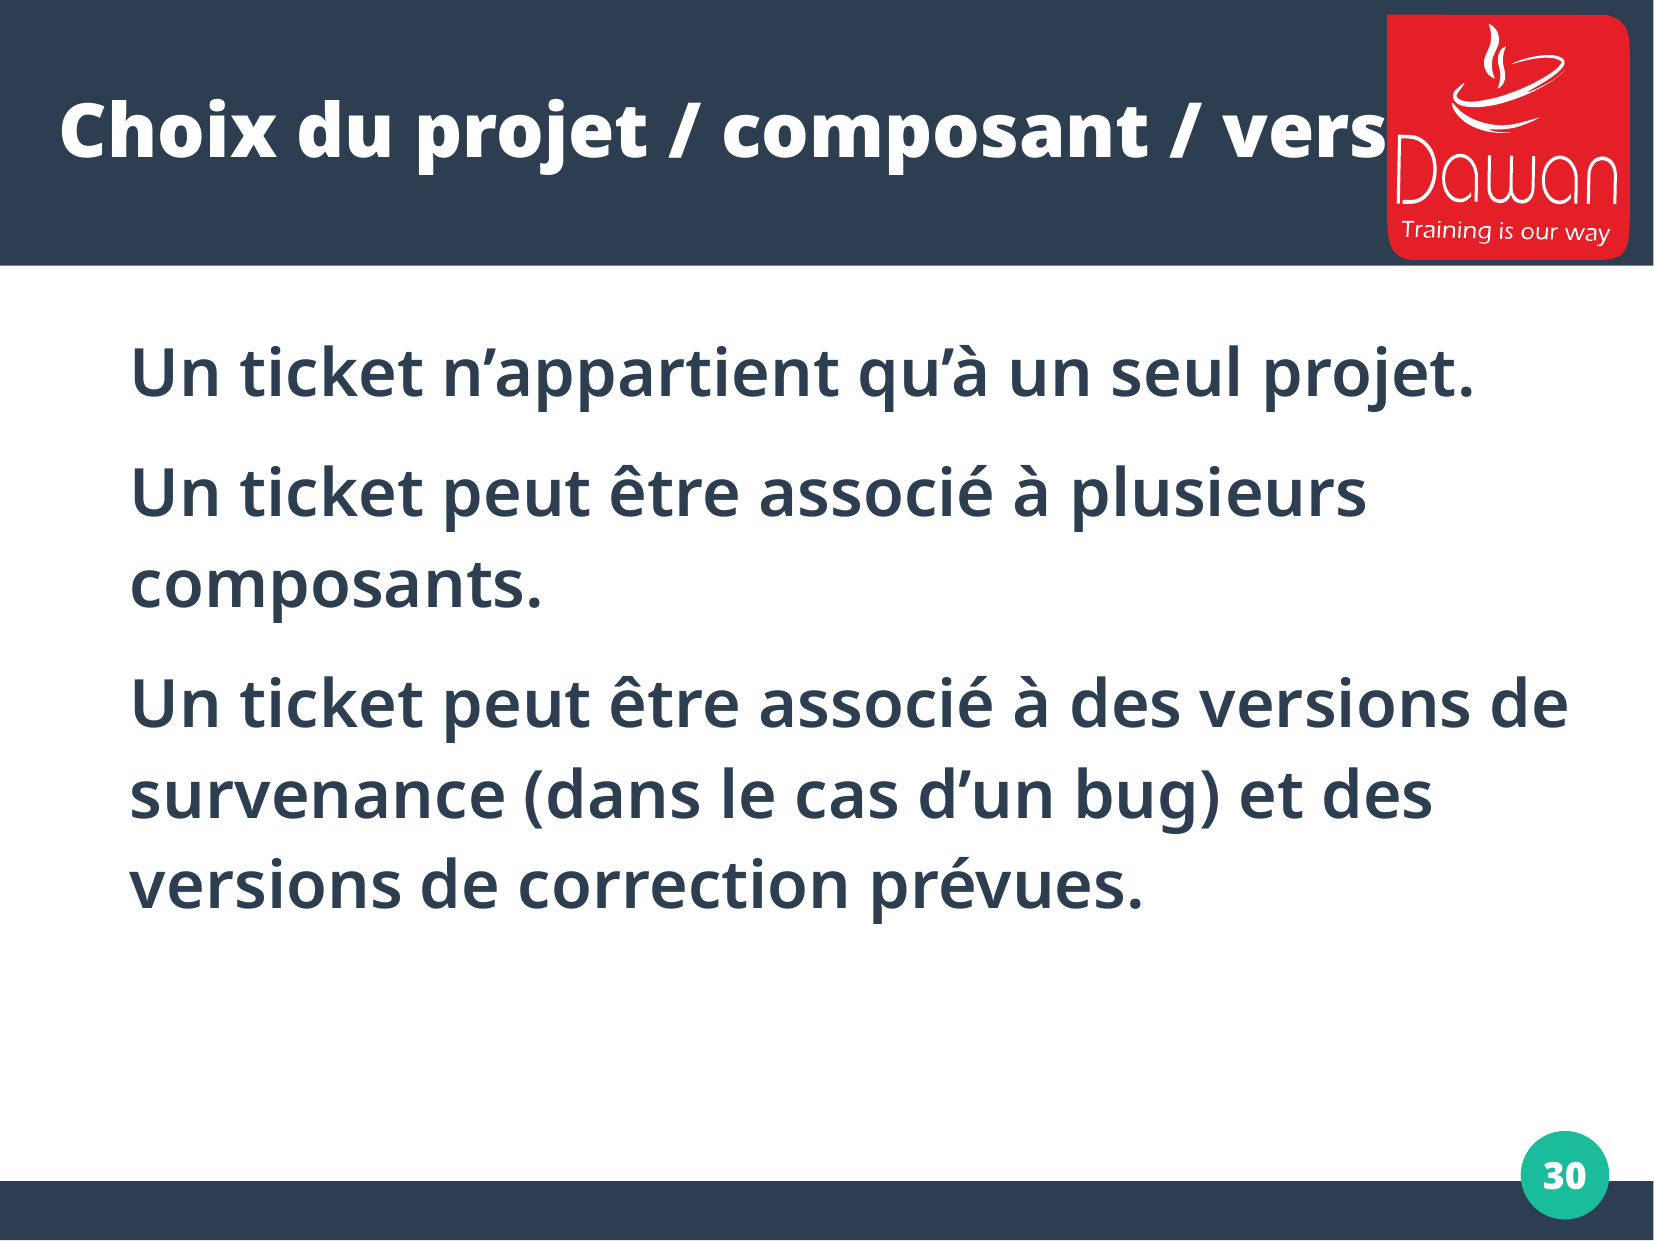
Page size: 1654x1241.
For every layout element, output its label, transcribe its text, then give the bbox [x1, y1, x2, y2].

picture [1387, 14, 1630, 260]
list Un ticket n’appartient qu’à un seul projet. Un ticket peut être associé à plusieurs composants. Un ticket peut être associé à des versions de survenance (dans le cas d’un bug) et des versions de correction prévues. [59, 324, 1595, 1152]
title Choix du projet / composant / version [59, 49, 1387, 207]
